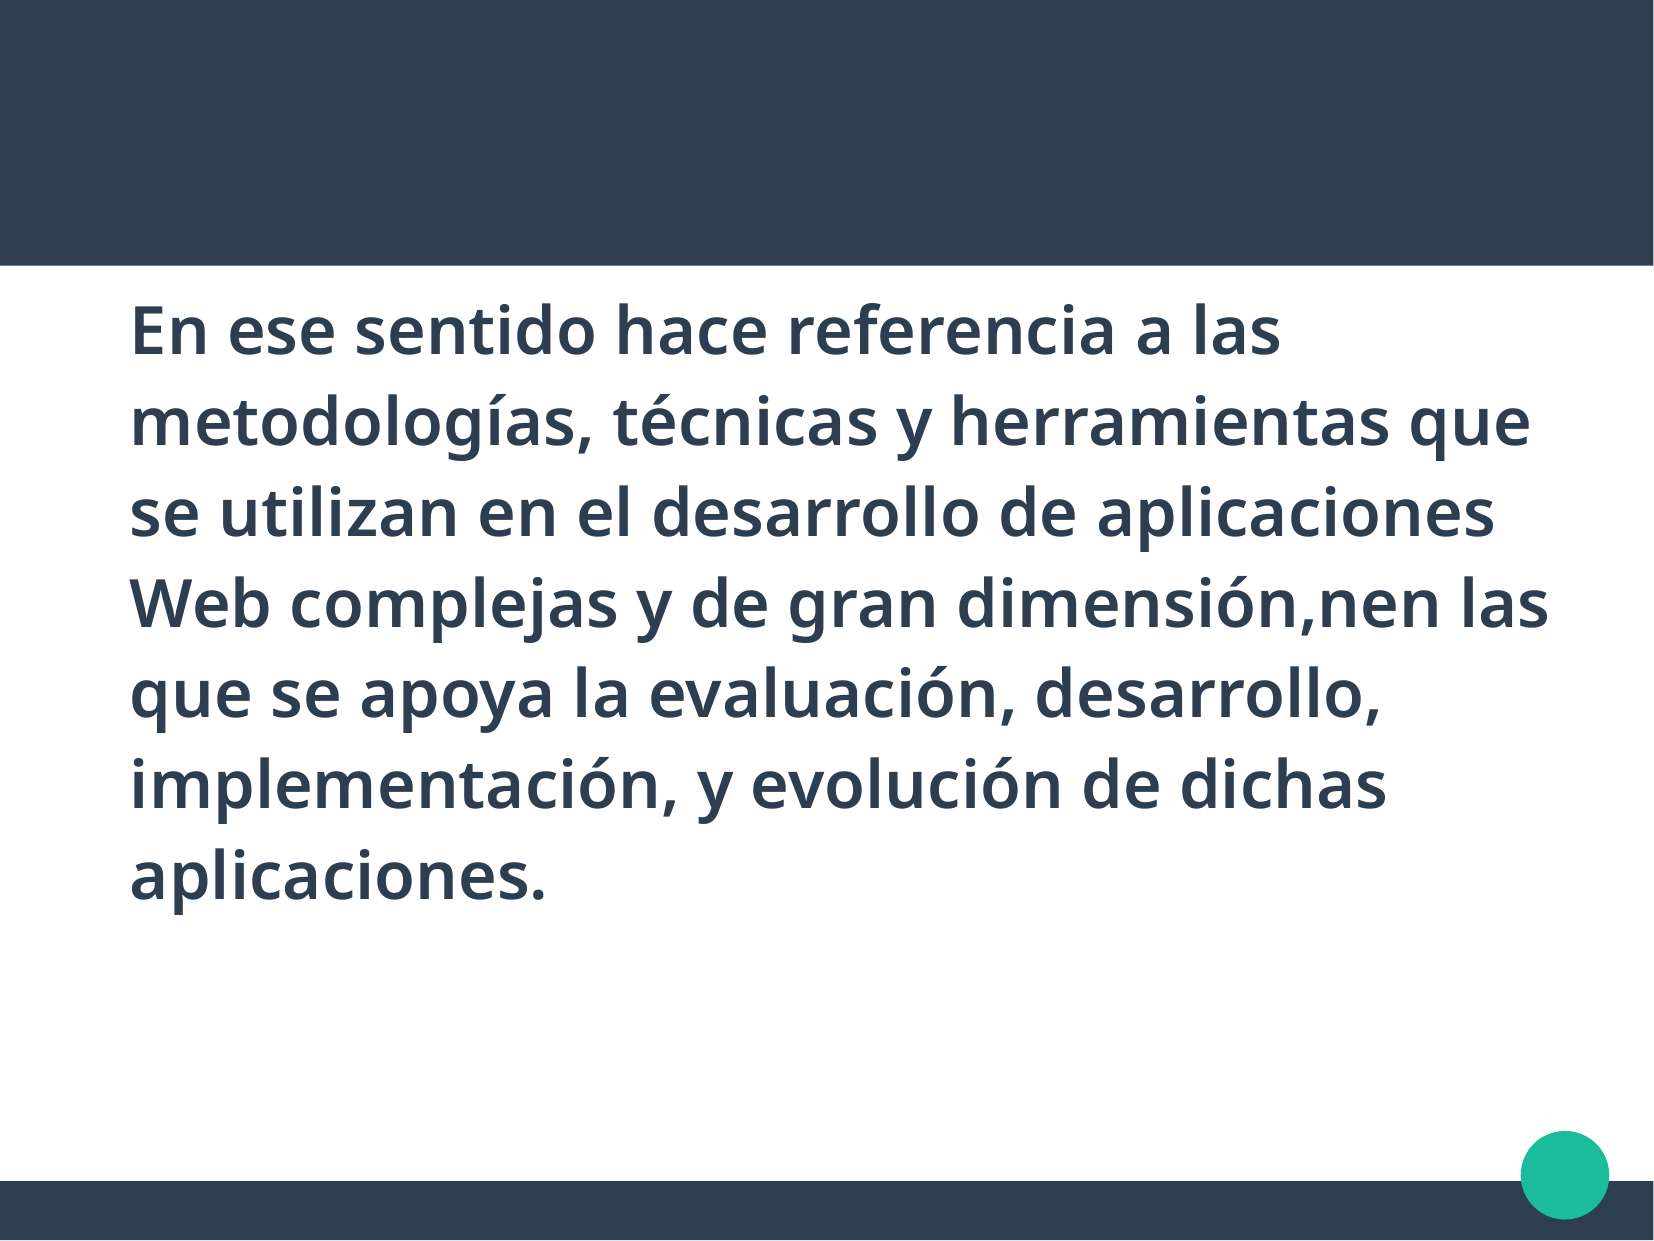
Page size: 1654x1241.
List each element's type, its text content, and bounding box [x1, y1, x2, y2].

list En ese sentido hace referencia a las metodologías, técnicas y herramientas que se utilizan en el desarrollo de aplicaciones Web complejas y de gran dimensión,nen las que se apoya la evaluación, desarrollo, implementación, y evolución de dichas aplicaciones. [59, 283, 1595, 1152]
